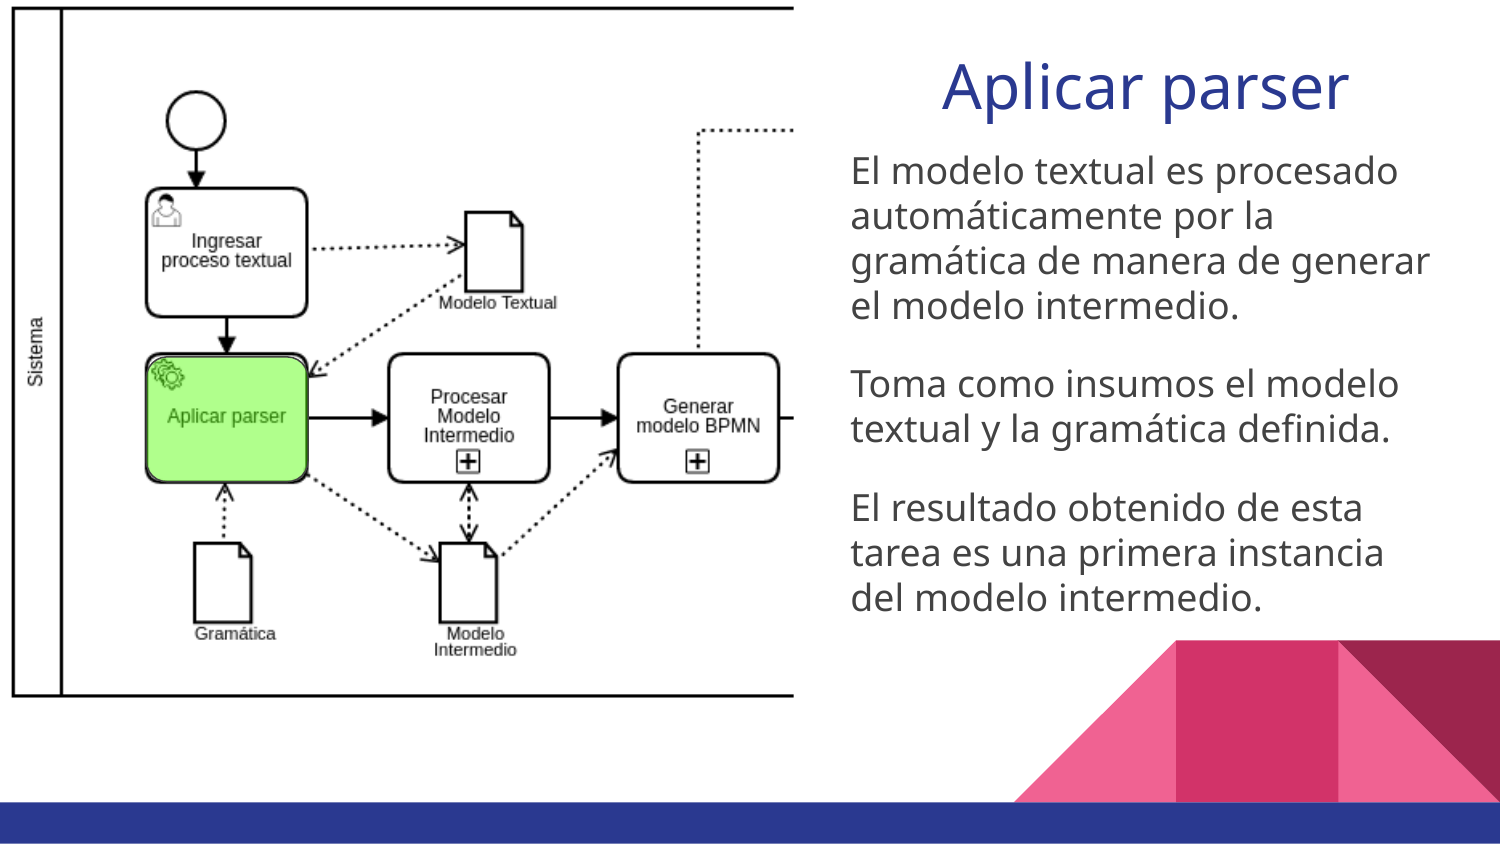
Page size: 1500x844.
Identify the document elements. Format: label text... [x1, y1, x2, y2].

text_box [146, 356, 309, 482]
picture [4, 0, 794, 750]
list El modelo textual es procesado automáticamente por la gramática de manera de generar el modelo intermedio. Toma como insumos el modelo textual y la gramática definida. El resultado obtenido de esta tarea es una primera instancia del modelo intermedio. [835, 132, 1449, 750]
title Aplicar parser [793, 32, 1500, 132]
